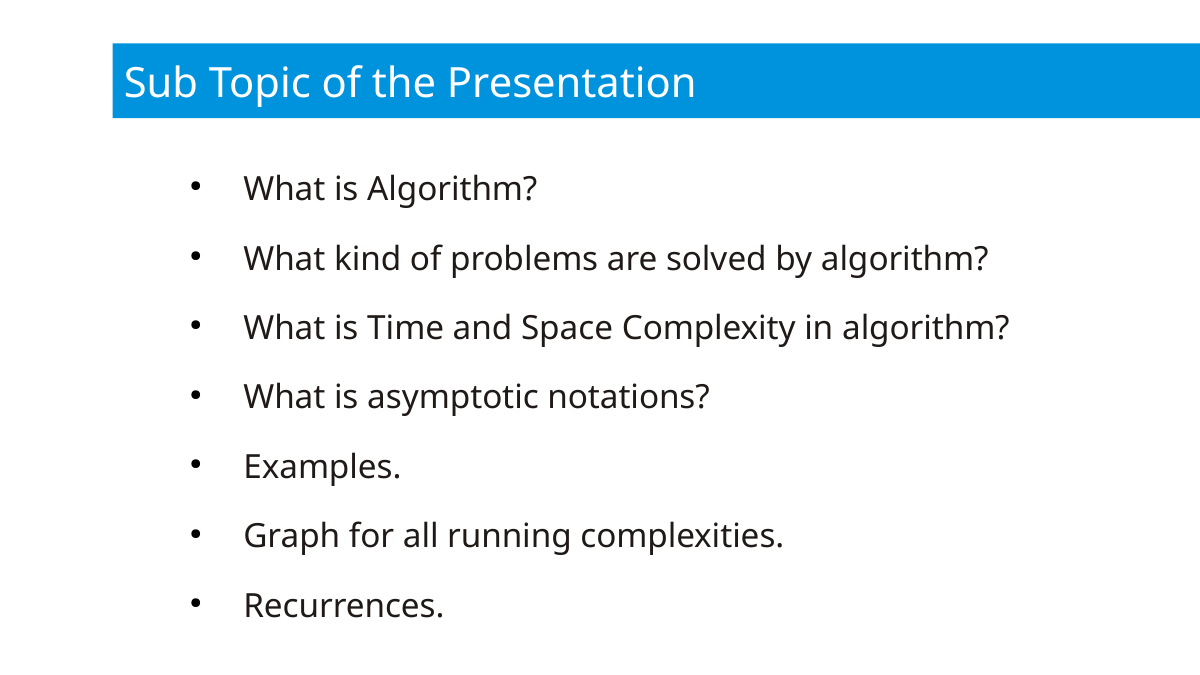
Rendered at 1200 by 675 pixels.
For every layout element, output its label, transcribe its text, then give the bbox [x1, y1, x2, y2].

title Sub Topic of the Presentation [112, 43, 1200, 119]
list What is Algorithm? What kind of problems are solved by algorithm? What is Time and Space Complexity in algorithm? What is asymptotic notations? Examples. Graph for all running complexities. Recurrences. [161, 141, 1182, 650]
